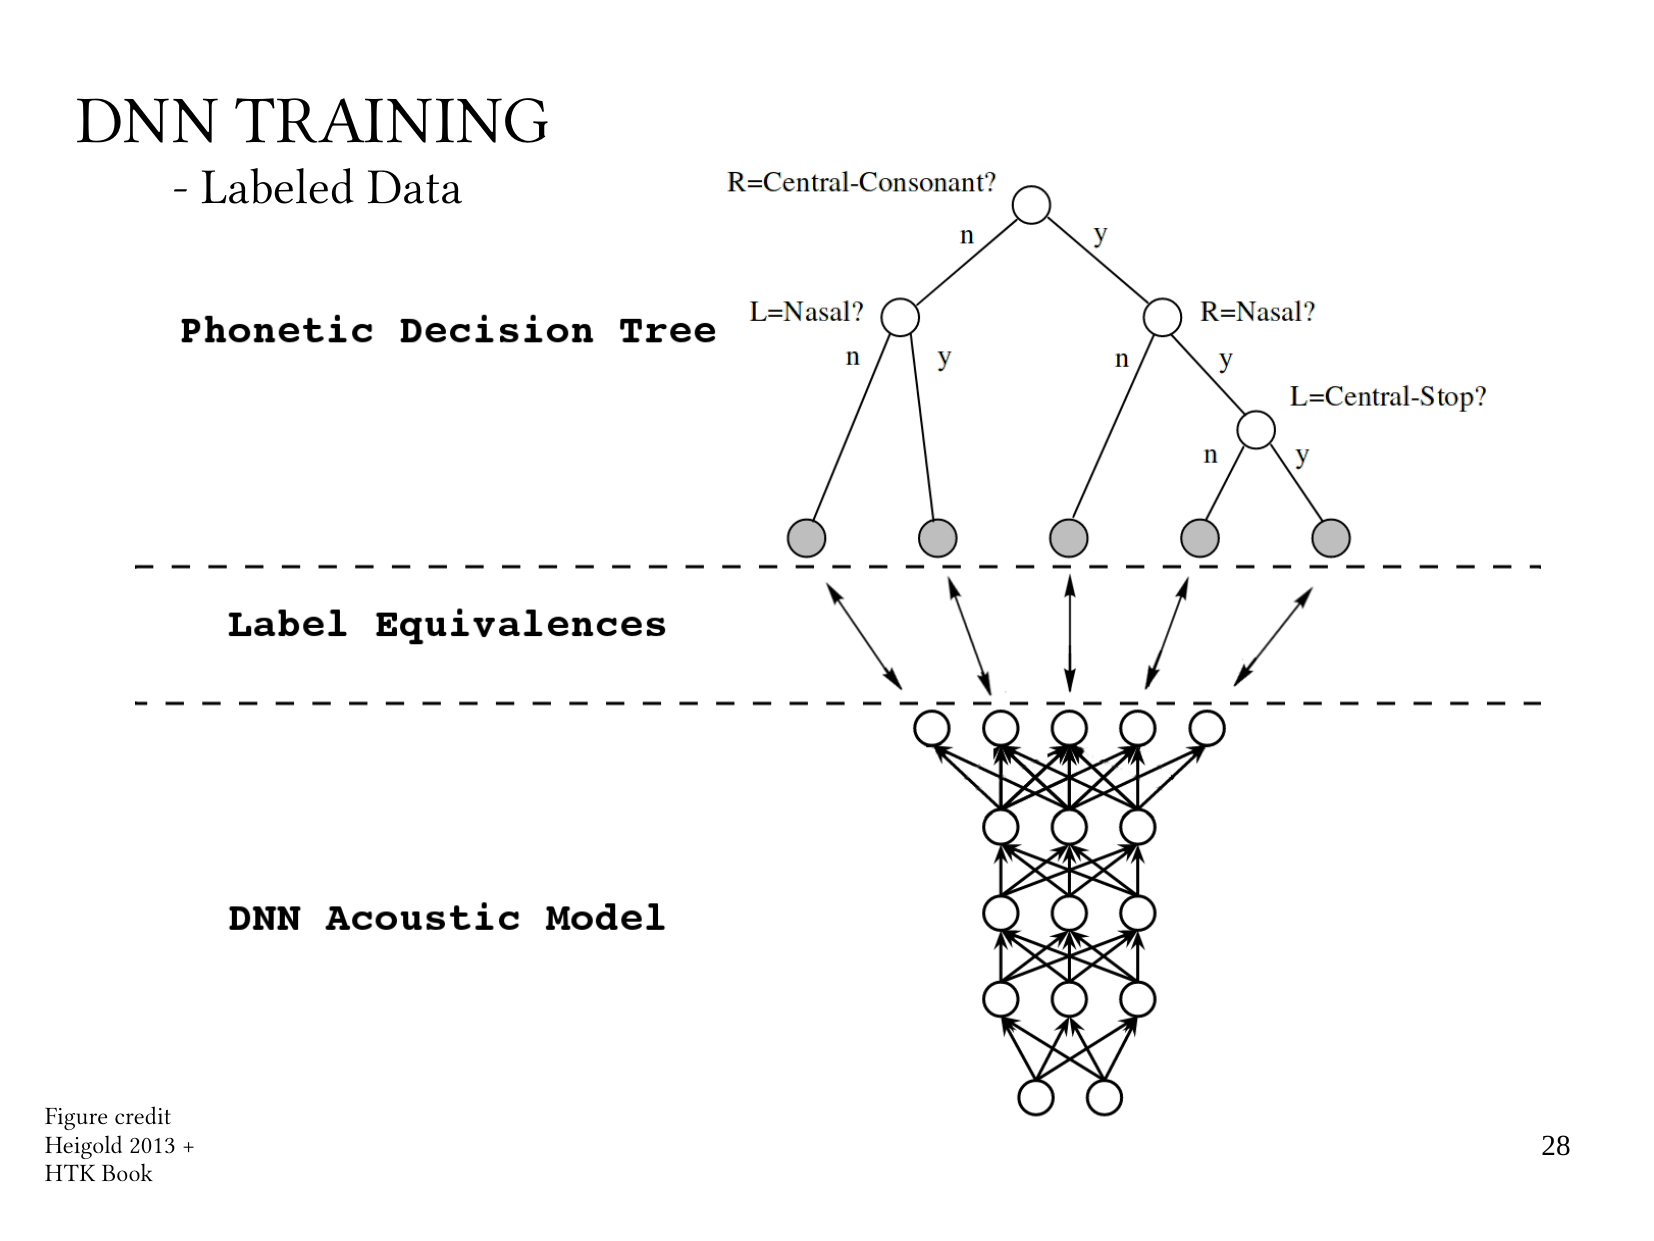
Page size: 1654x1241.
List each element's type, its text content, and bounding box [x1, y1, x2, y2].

subtitle DNN TRAINING - Labeled Data FEATURE EXTRACTION - Sliding window feature extraction GMM MONOPHONE TRAINING - Flat-start - Baum-Welch re-estimation GMM TRIPHONE TRAINING - Phonetic decisi/home/josh/git/thesis/figs/tree-net.pngon tree - Baum-Welch re-estimation DECODING [60, 72, 1549, 1216]
picture [135, 123, 1542, 1141]
text_box Figure credit Heigold 2013 + HTK Book [30, 1095, 217, 1196]
